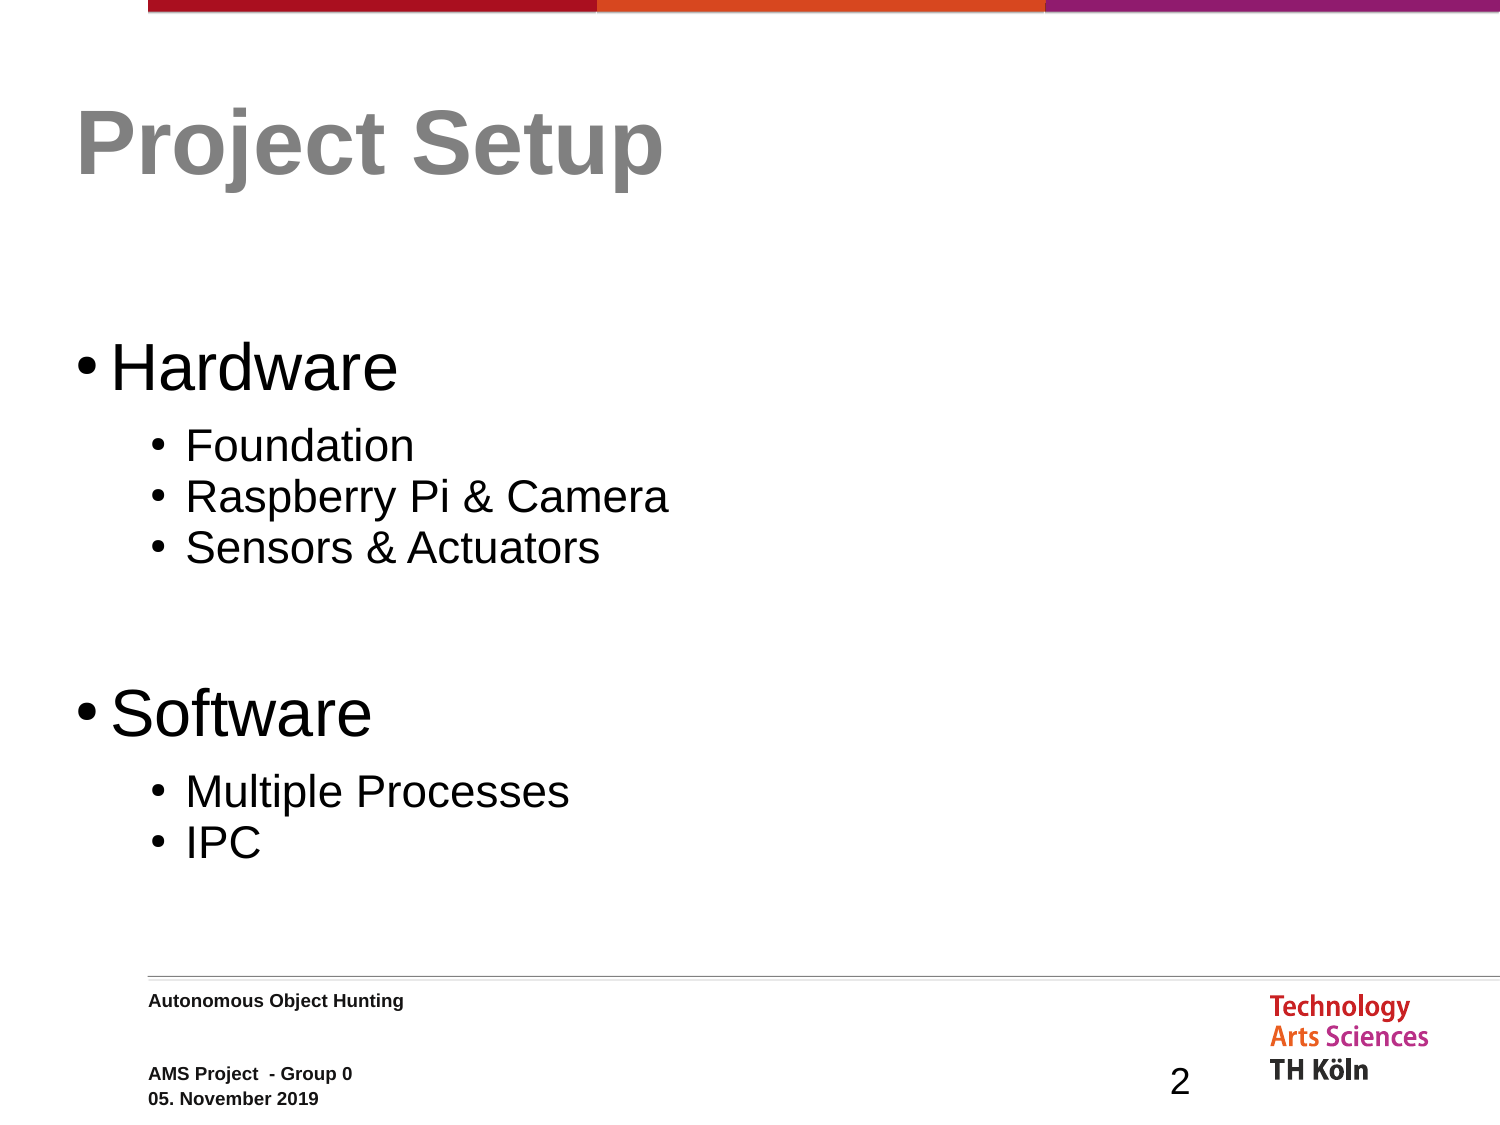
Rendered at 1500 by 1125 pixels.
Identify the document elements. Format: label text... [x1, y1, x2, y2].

text_box Hardware Foundation Raspberry Pi & Camera Sensors & Actuators Software Multiple Processes IPC [75, 329, 1426, 974]
title Project Setup [75, 22, 1411, 264]
